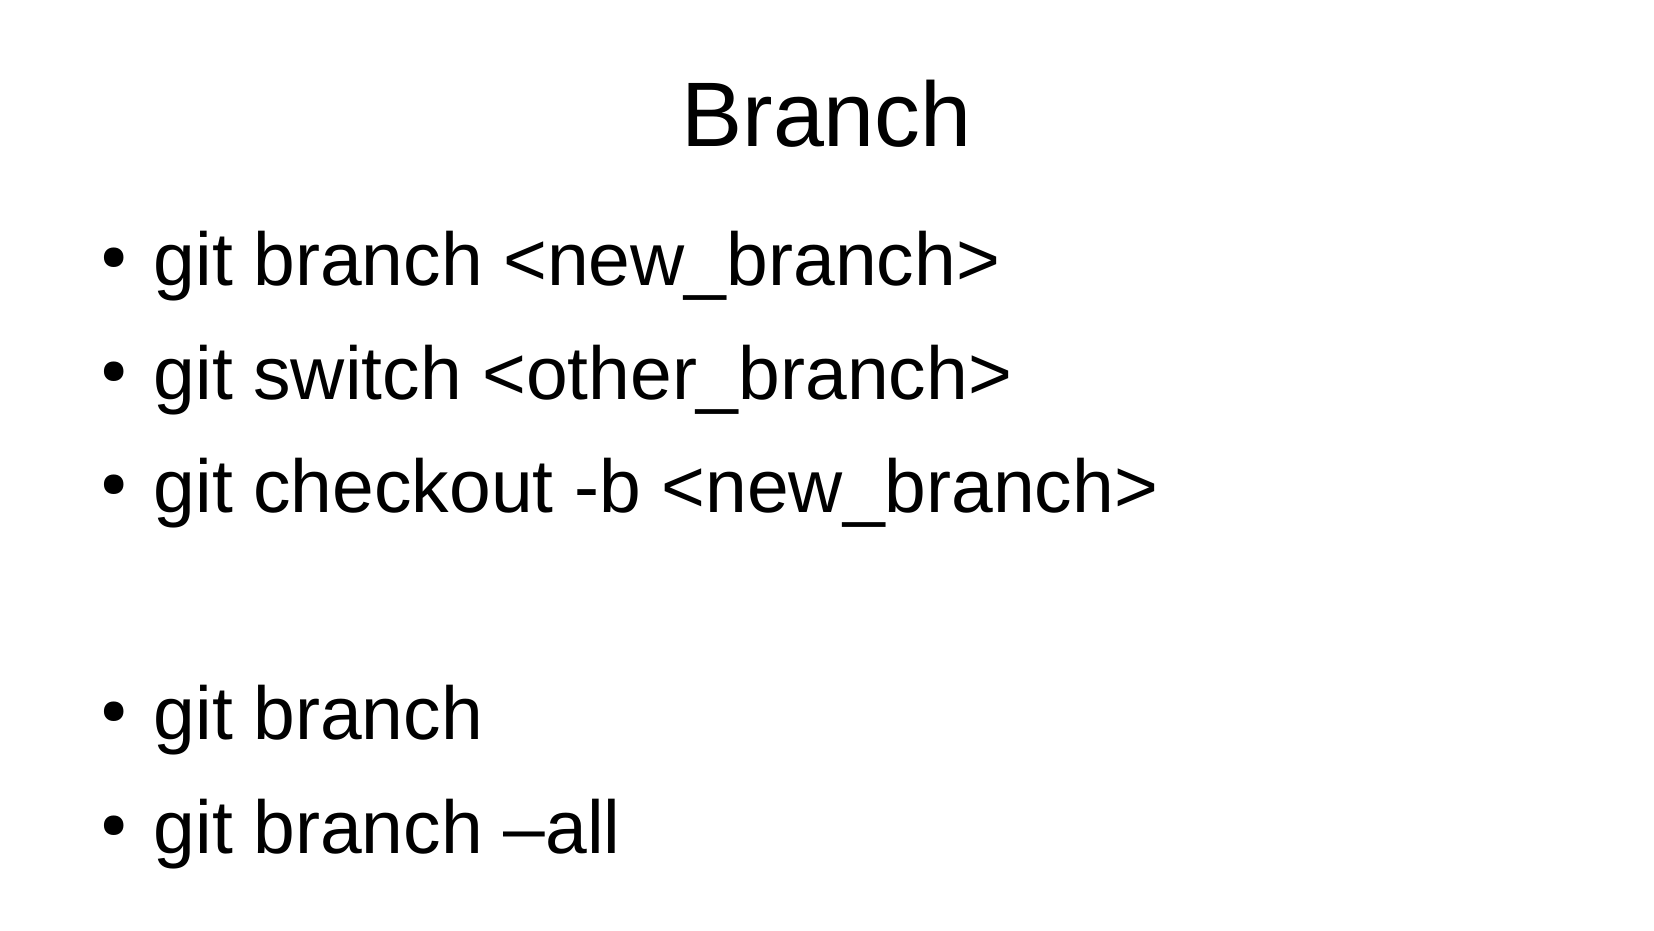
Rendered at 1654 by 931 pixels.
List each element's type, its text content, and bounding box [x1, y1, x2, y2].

title Branch [82, 37, 1571, 193]
list git branch <new_branch> git switch <other_branch> git checkout -b <new_branch> git branch git branch –all [82, 217, 1636, 916]
